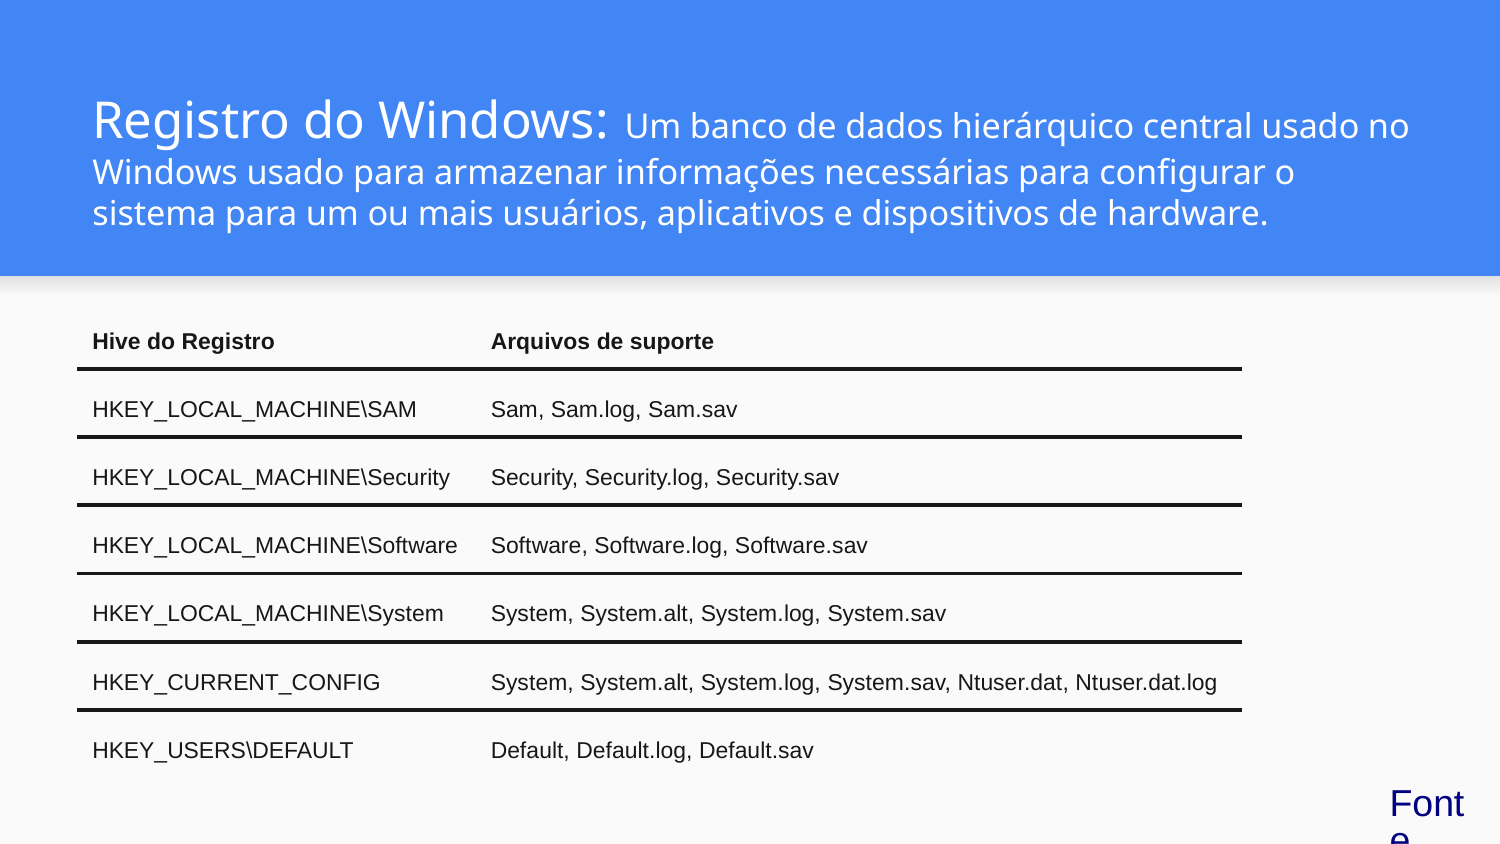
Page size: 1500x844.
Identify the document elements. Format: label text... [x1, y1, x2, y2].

table_cell System, System.alt, System.log, System.sav, Ntuser.dat, Ntuser.dat.log [476, 644, 1242, 708]
table_cell HKEY_CURRENT_CONFIG [77, 644, 476, 708]
table_header Arquivos de suporte [476, 301, 1242, 367]
table_cell HKEY_USERS\DEFAULT [77, 712, 476, 778]
table_cell Default, Default.log, Default.sav [476, 712, 1242, 778]
table_cell Sam, Sam.log, Sam.sav [476, 371, 1242, 435]
table_cell HKEY_LOCAL_MACHINE\System [77, 575, 476, 640]
table_cell Security, Security.log, Security.sav [476, 439, 1242, 503]
table_cell Software, Software.log, Software.sav [476, 507, 1242, 572]
table_cell System, System.alt, System.log, System.sav [476, 575, 1242, 640]
title Registro do Windows: Um banco de dados hierárquico central usado no Windows usado para armazenar informações necessárias para configurar o sistema para um ou mais usuários, aplicativos e dispositivos de hardware. [77, 35, 1427, 248]
text_box Fonte [1374, 763, 1500, 839]
table_cell HKEY_LOCAL_MACHINE\Security [77, 439, 476, 503]
table_header Hive do Registro [77, 301, 476, 367]
table_cell HKEY_LOCAL_MACHINE\SAM [77, 371, 476, 435]
table_cell HKEY_LOCAL_MACHINE\Software [77, 507, 476, 572]
